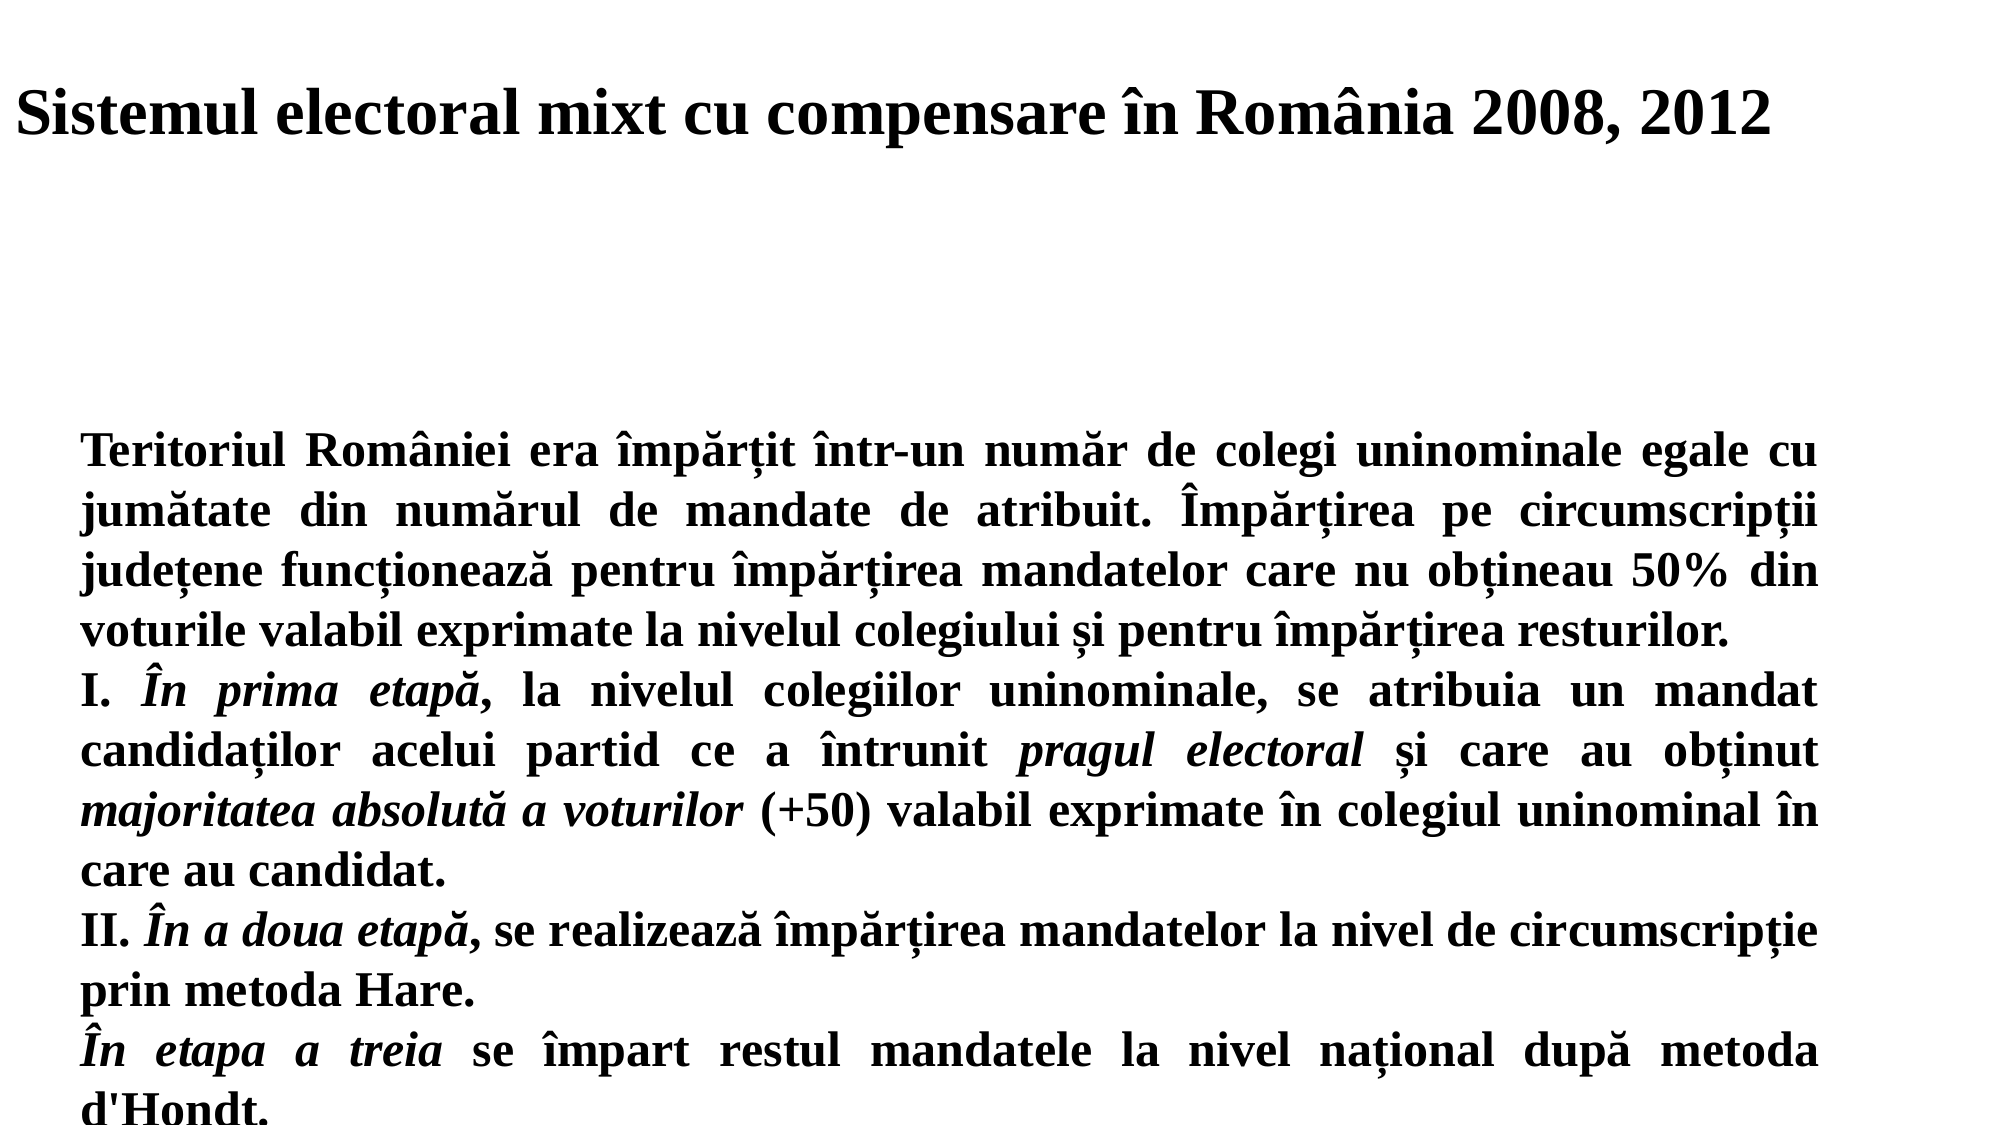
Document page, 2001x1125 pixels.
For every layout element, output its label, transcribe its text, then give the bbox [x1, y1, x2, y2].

text_box Teritoriul României era împărțit într-un număr de colegi uninominale egale cu jumătate din numărul de mandate de atribuit. Împărțirea pe circumscripții județene funcționează pentru împărțirea mandatelor care nu obțineau 50% din voturile valabil exprimate la nivelul colegiului și pentru împărțirea resturilor. I. În prima etapă, la nivelul colegiilor uninominale, se atribuia un mandat candidaților acelui partid ce a întrunit pragul electoral și care au obținut majoritatea absolută a voturilor (+50) valabil exprimate în colegiul uninominal în care au candidat. II. În a doua etapă, se realizează împărțirea mandatelor la nivel de circumscripție prin metoda Hare. În etapa a treia se împart restul mandatele la nivel național după metoda d'Hondt. [65, 409, 1835, 1125]
title Sistemul electoral mixt cu compensare în România 2008, 2012 [0, 19, 2000, 207]
